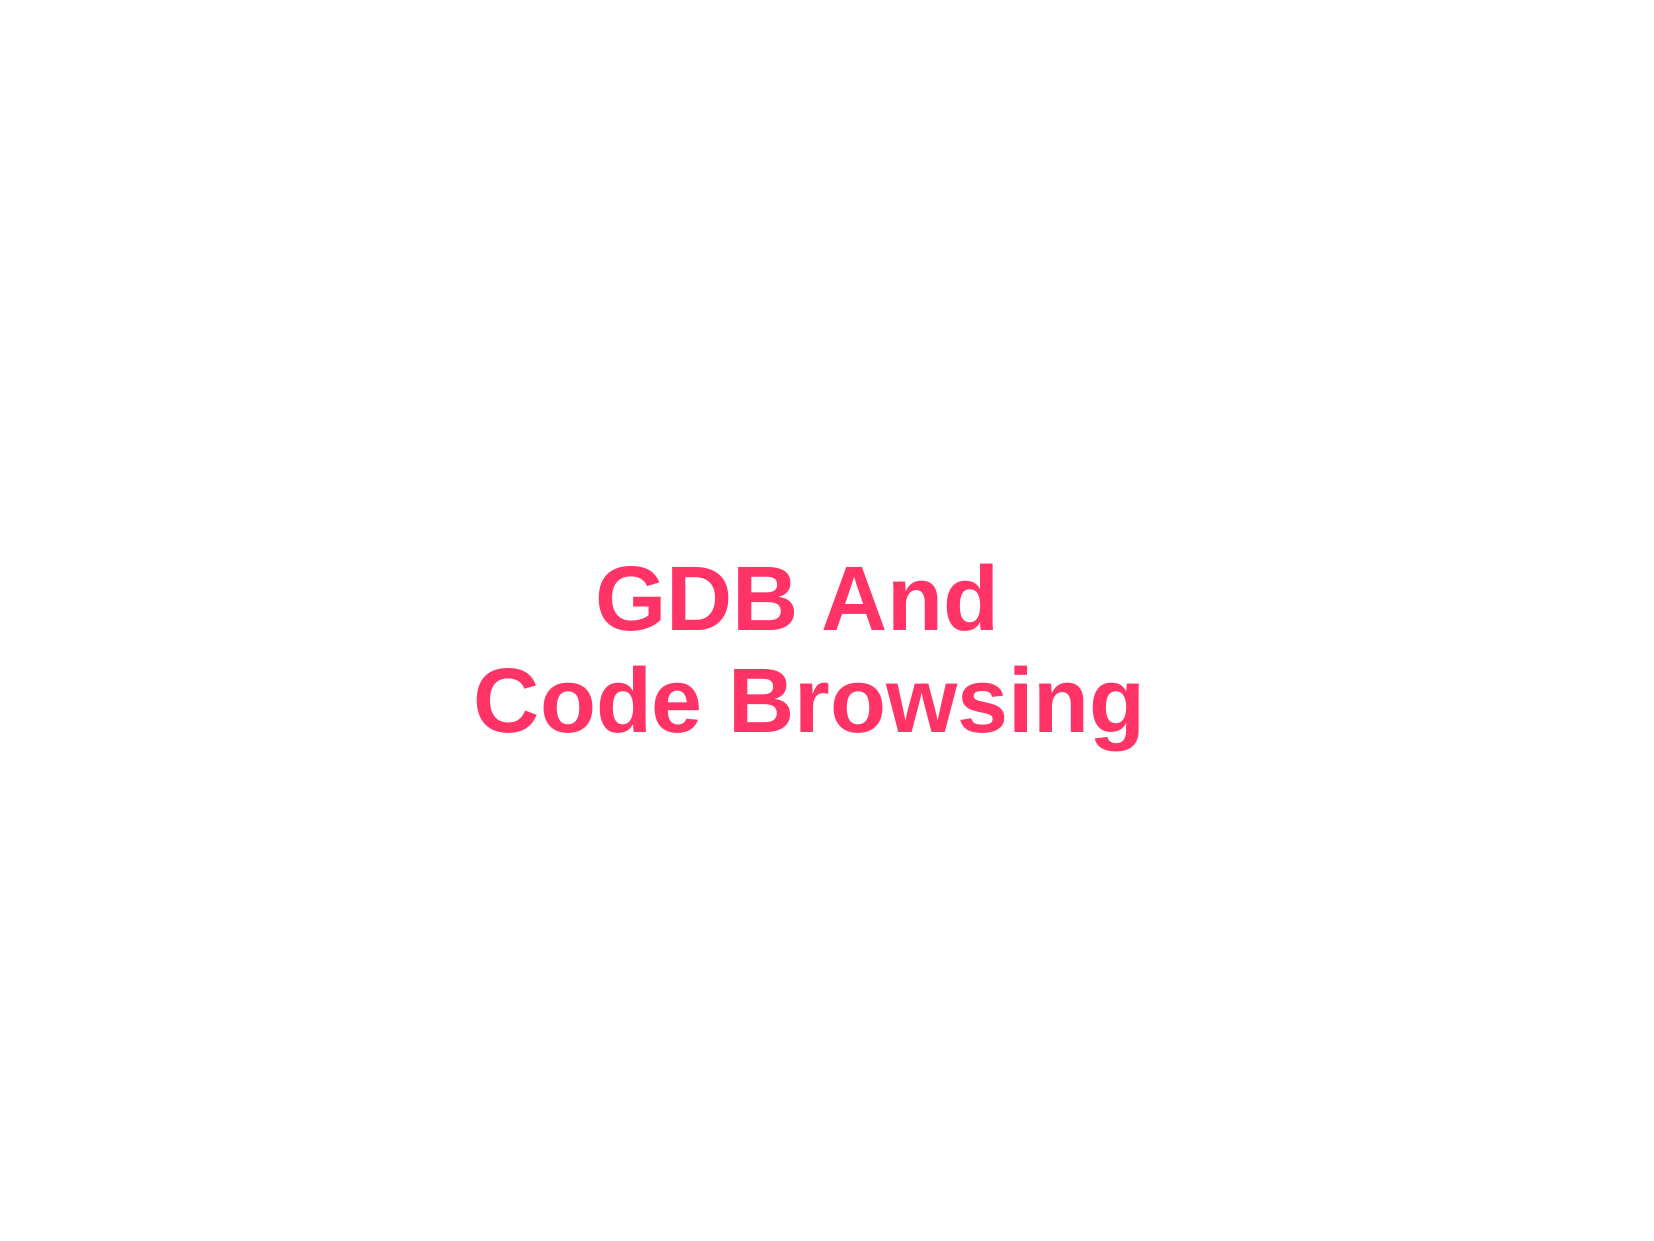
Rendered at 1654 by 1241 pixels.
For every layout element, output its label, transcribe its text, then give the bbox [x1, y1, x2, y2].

subtitle GDB And Code Browsing [82, 290, 1538, 1010]
